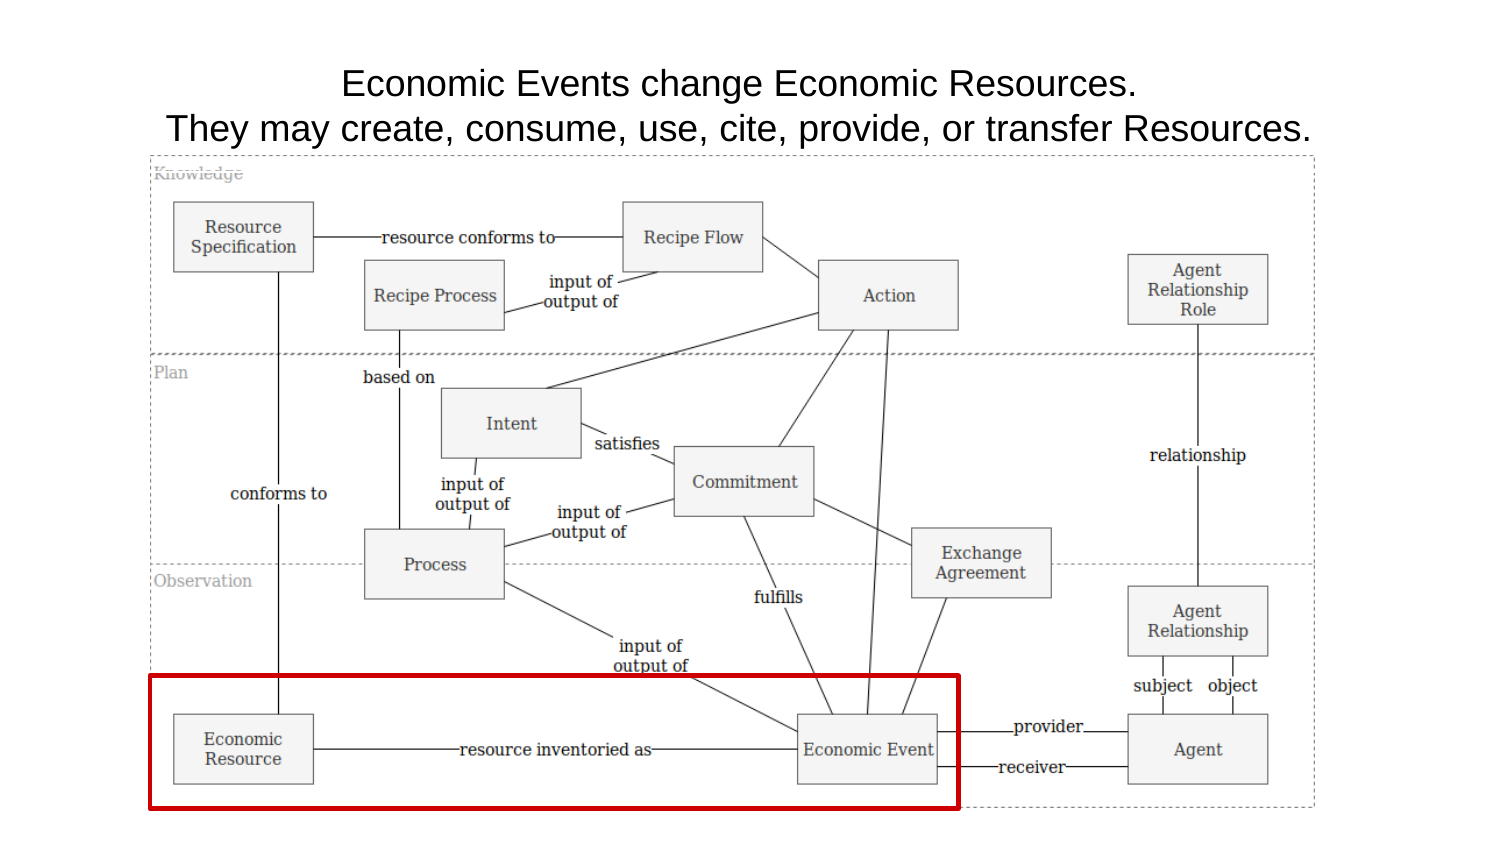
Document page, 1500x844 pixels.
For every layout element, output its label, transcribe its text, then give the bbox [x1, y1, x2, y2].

text_box Economic Events change Economic Resources. They may create, consume, use, cite, provide, or transfer Resources. [74, 43, 1405, 173]
picture [150, 173, 1315, 808]
picture [152, 678, 956, 806]
